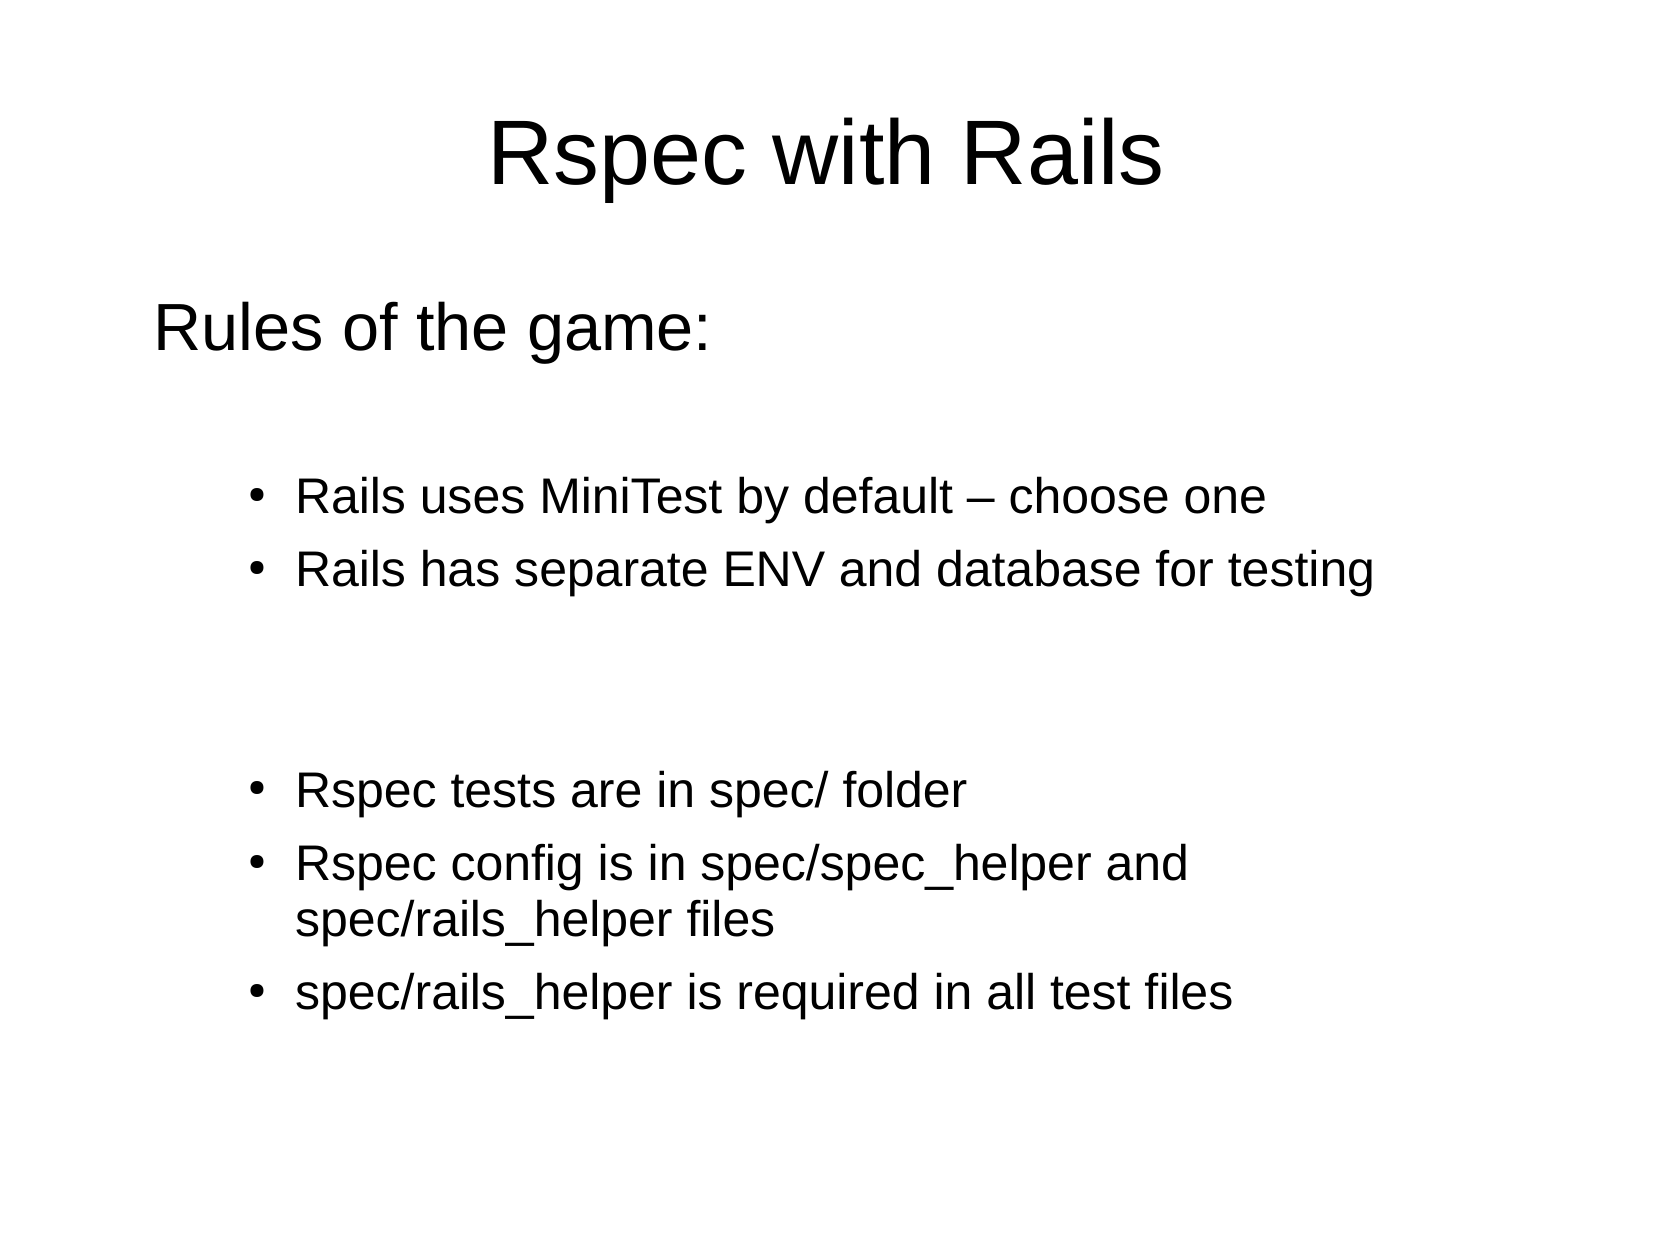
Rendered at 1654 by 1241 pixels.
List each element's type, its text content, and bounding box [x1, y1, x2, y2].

title Rspec with Rails [82, 49, 1571, 257]
list Rules of the game: Rails uses MiniTest by default – choose one Rails has separate ENV and database for testing Rspec tests are in spec/ folder Rspec config is in spec/spec_helper and spec/rails_helper files spec/rails_helper is required in all test files [82, 290, 1571, 1109]
